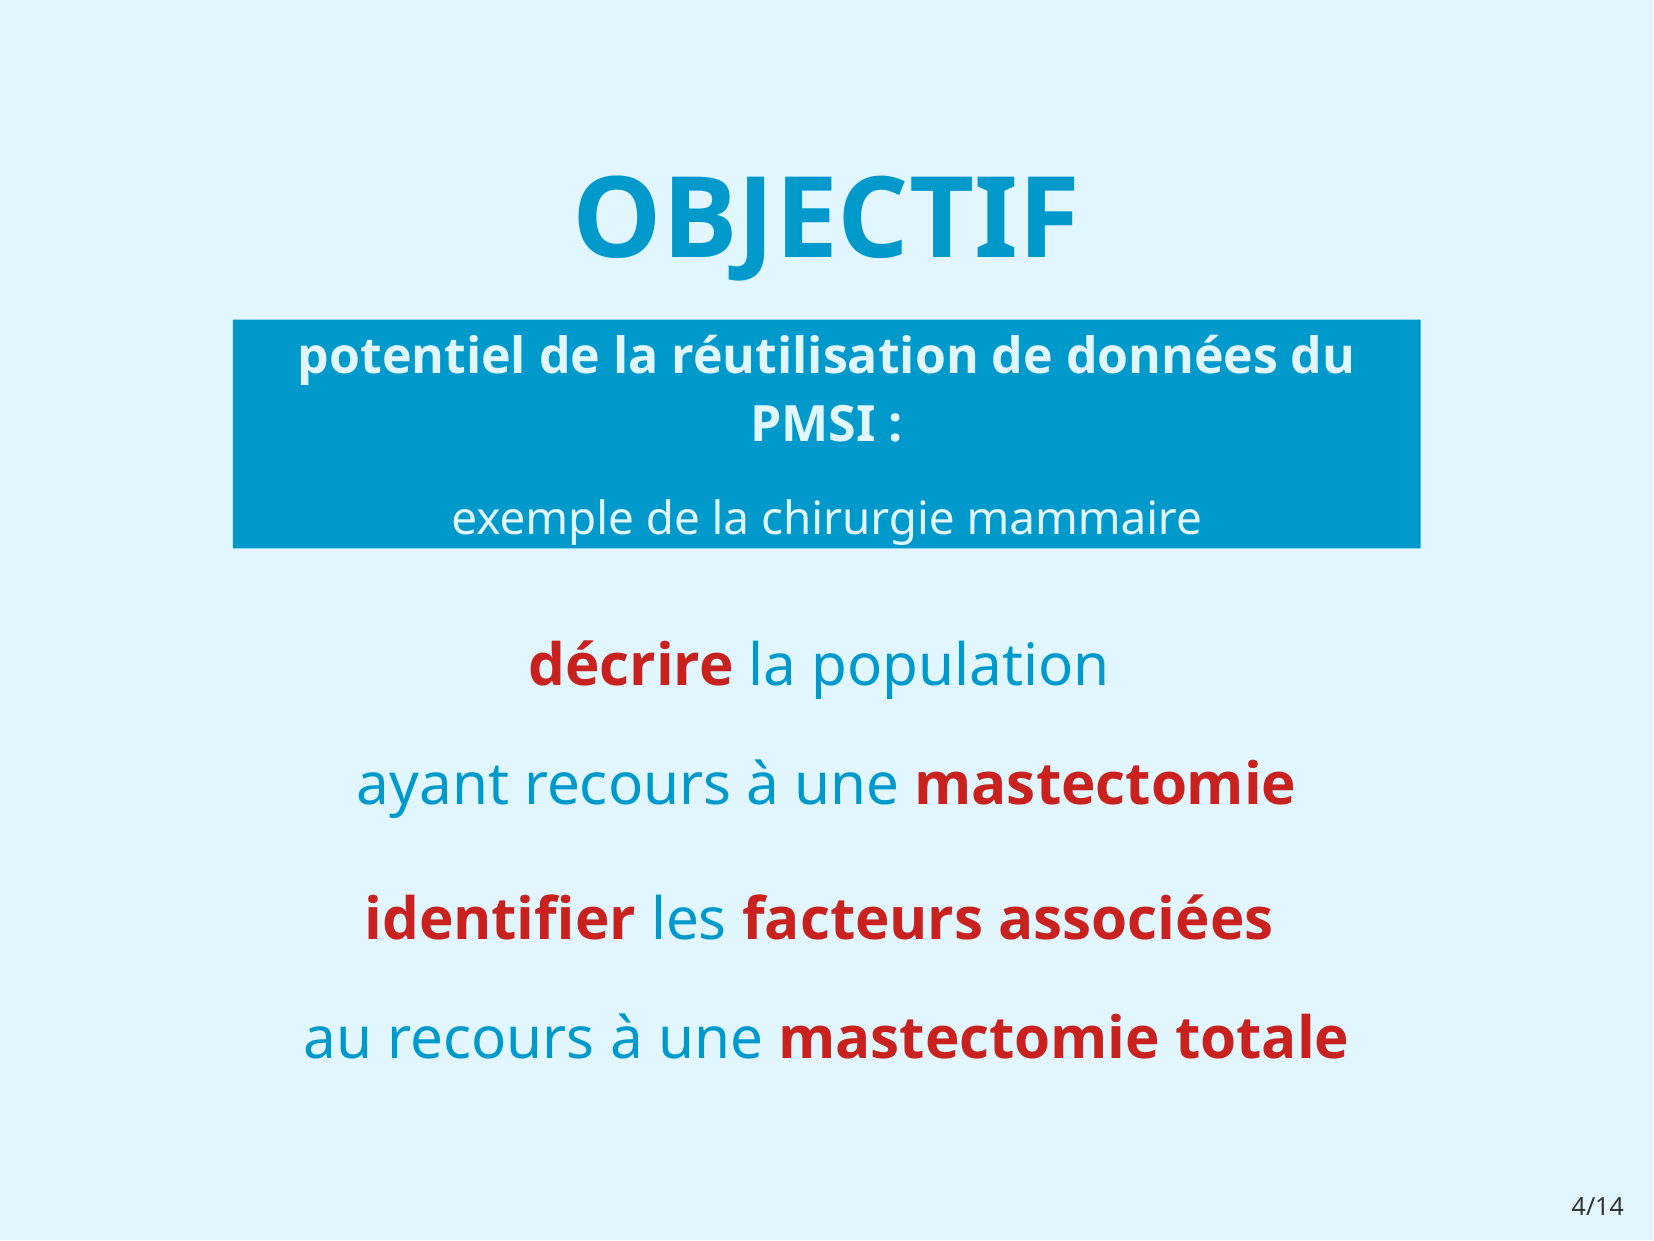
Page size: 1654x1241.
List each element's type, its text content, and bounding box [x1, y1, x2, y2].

text_box identifier les facteurs associées au recours à une mastectomie totale [47, 832, 1607, 1081]
text_box potentiel de la réutilisation de données du PMSI : exemple de la chirurgie mammaire [232, 336, 1421, 532]
text_box OBJECTIF [200, 127, 1453, 302]
text_box décrire la population ayant recours à une mastectomie [47, 584, 1607, 821]
